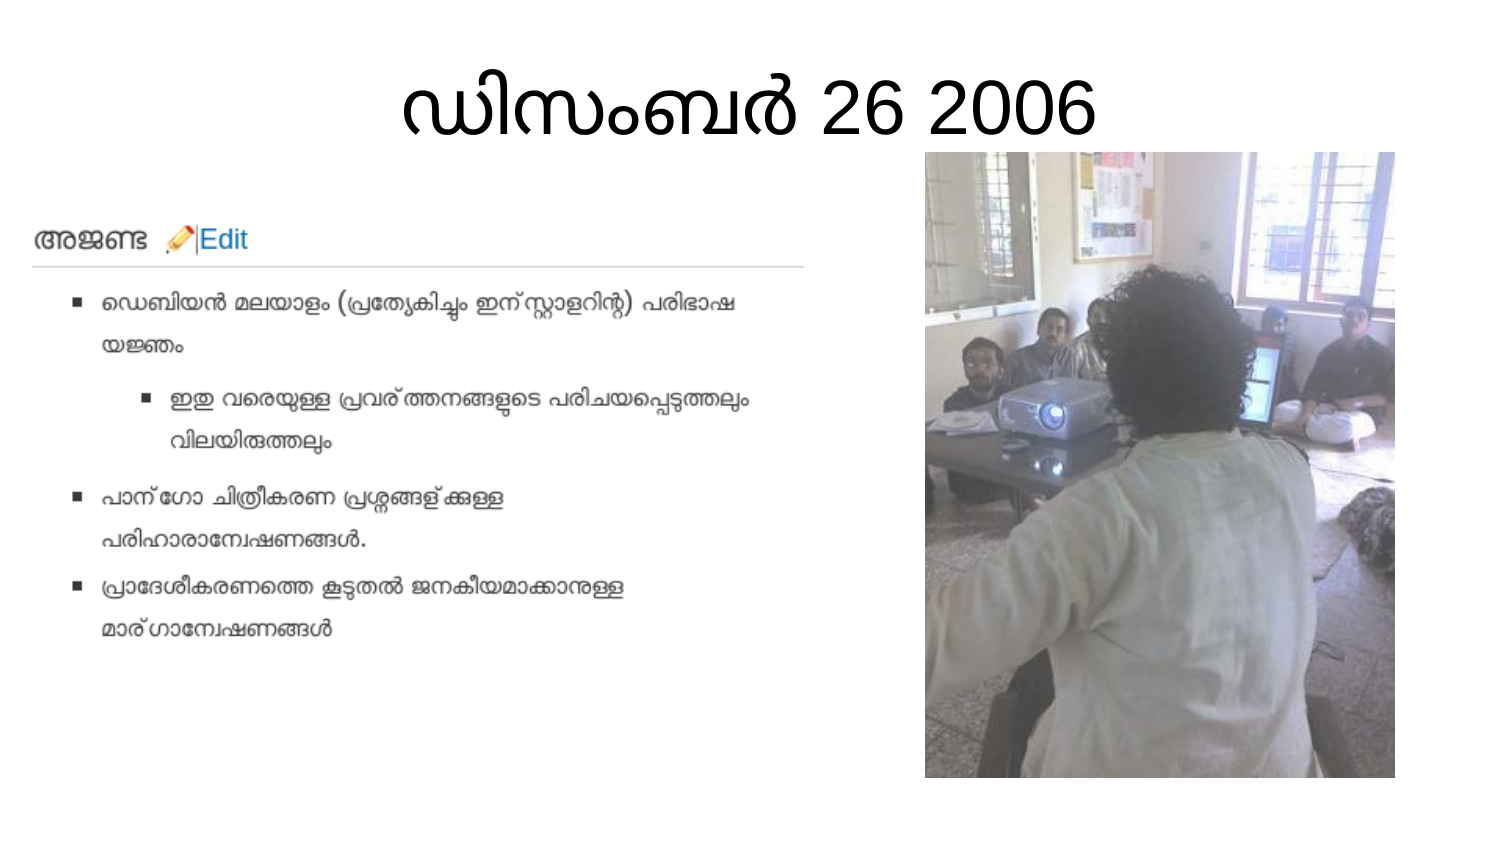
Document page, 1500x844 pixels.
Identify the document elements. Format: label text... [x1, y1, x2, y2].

text_box ഡിസംബര്‍ 26 2006 [74, 33, 1425, 175]
picture [18, 188, 804, 710]
picture [925, 152, 1395, 778]
